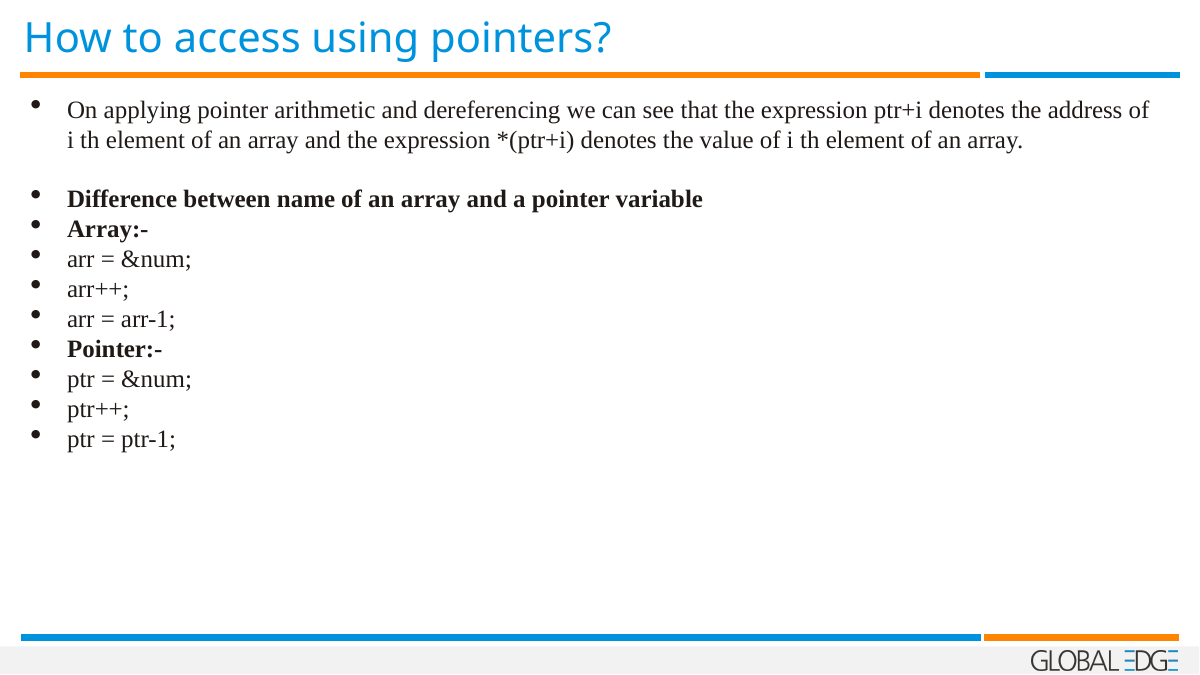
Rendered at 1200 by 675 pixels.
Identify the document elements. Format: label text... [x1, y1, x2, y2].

picture [1031, 650, 1178, 671]
text_box How to access using pointers? [12, 9, 1087, 62]
text_box On applying pointer arithmetic and dereferencing we can see that the expression ptr+i denotes the address of i th element of an array and the expression *(ptr+i) denotes the value of i th element of an array. Difference between name of an array and a pointer variable Array:- arr = &num; arr++; arr = arr-1; Pointer:- ptr = &num; ptr++; ptr = ptr-1; [20, 87, 1178, 627]
